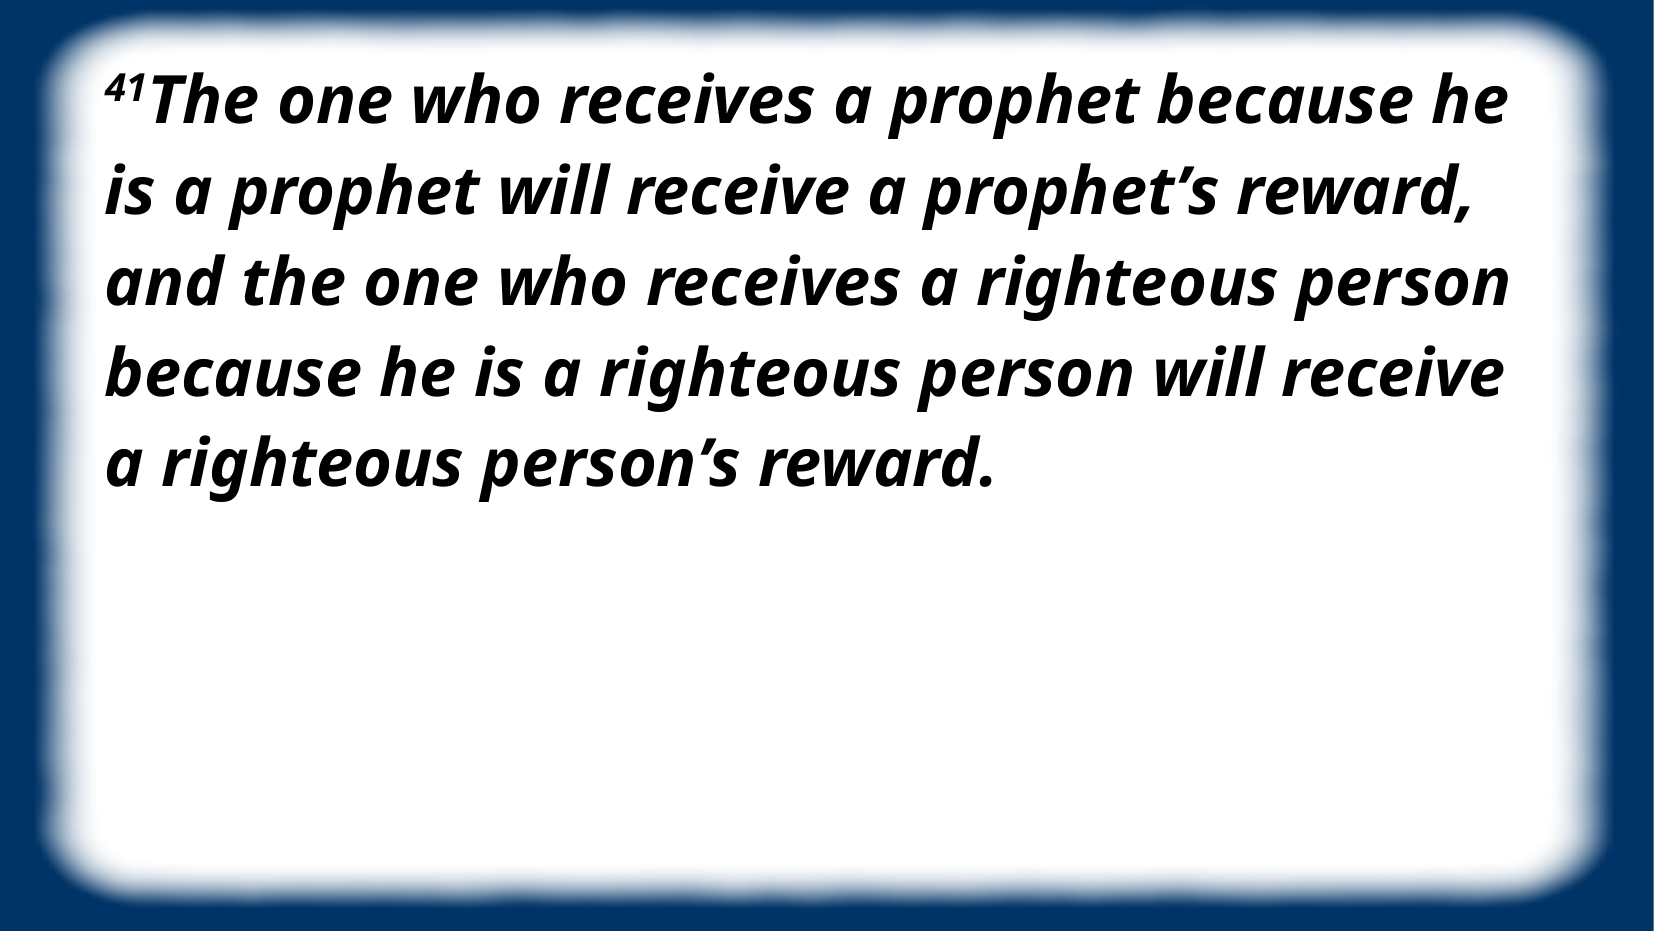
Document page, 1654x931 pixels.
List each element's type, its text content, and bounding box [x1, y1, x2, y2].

text_box 41The one who receives a prophet because he is a prophet will receive a prophet’s reward, and the one who receives a righteous person because he is a righteous person will receive a righteous person’s reward. [90, 45, 1546, 504]
picture [0, 0, 1654, 931]
